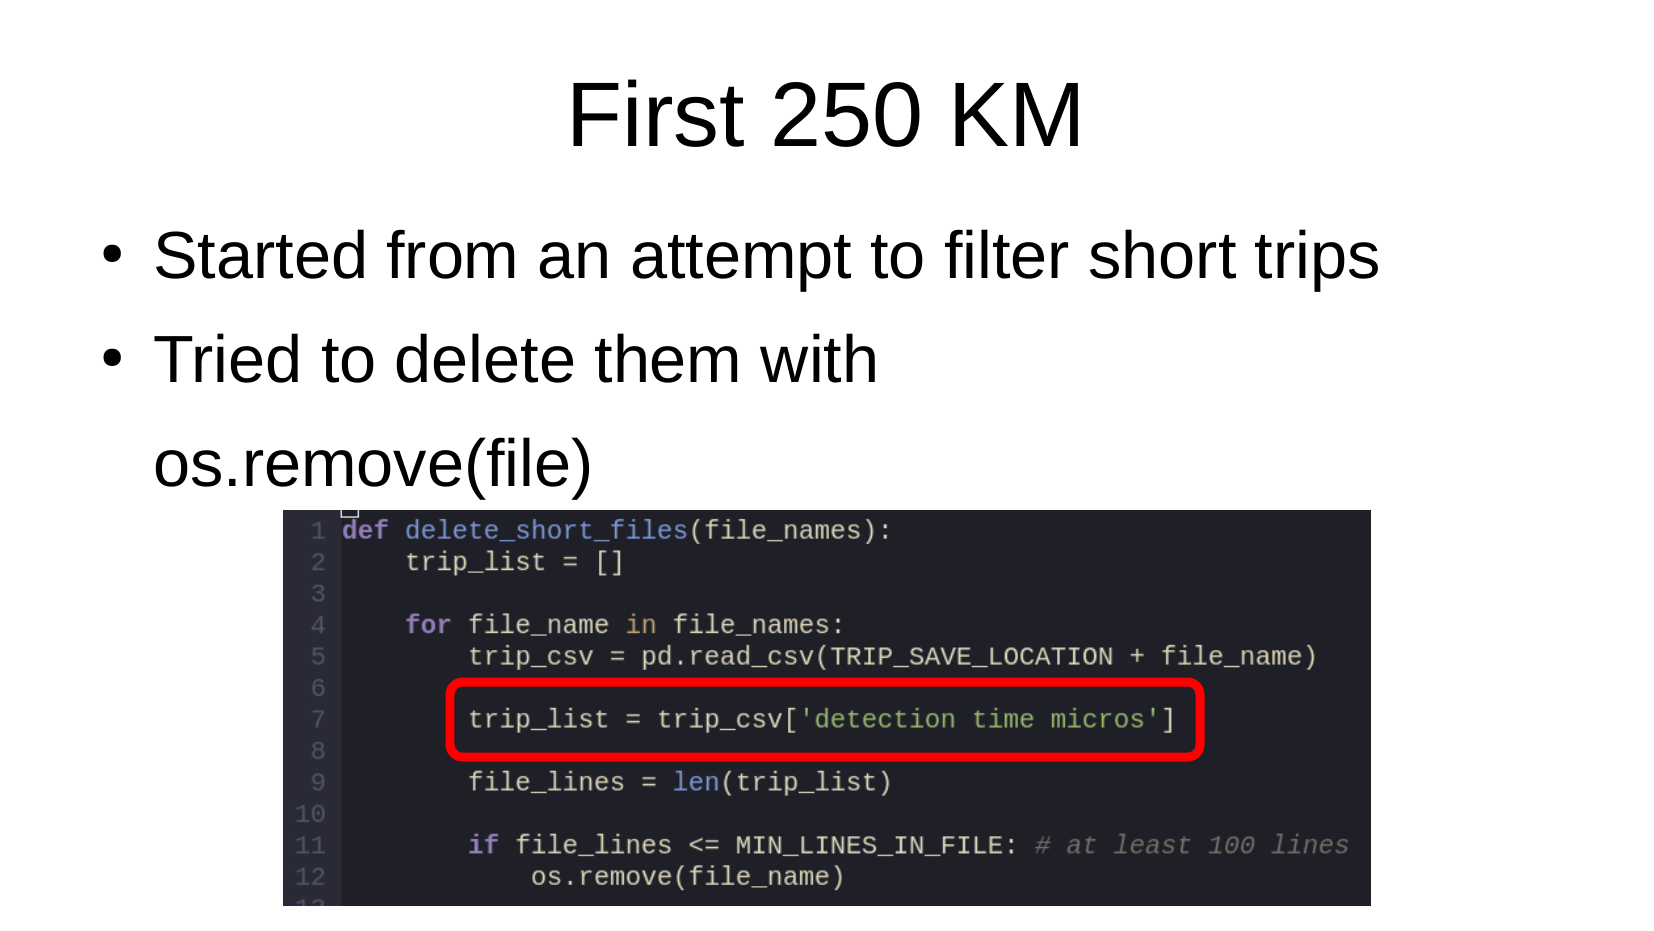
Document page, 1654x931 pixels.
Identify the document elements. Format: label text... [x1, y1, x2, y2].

picture [283, 510, 1371, 906]
text_box [450, 682, 1201, 758]
list Started from an attempt to filter short trips Tried to delete them with os.remove(file) [82, 217, 1571, 758]
title First 250 KM [82, 37, 1571, 193]
